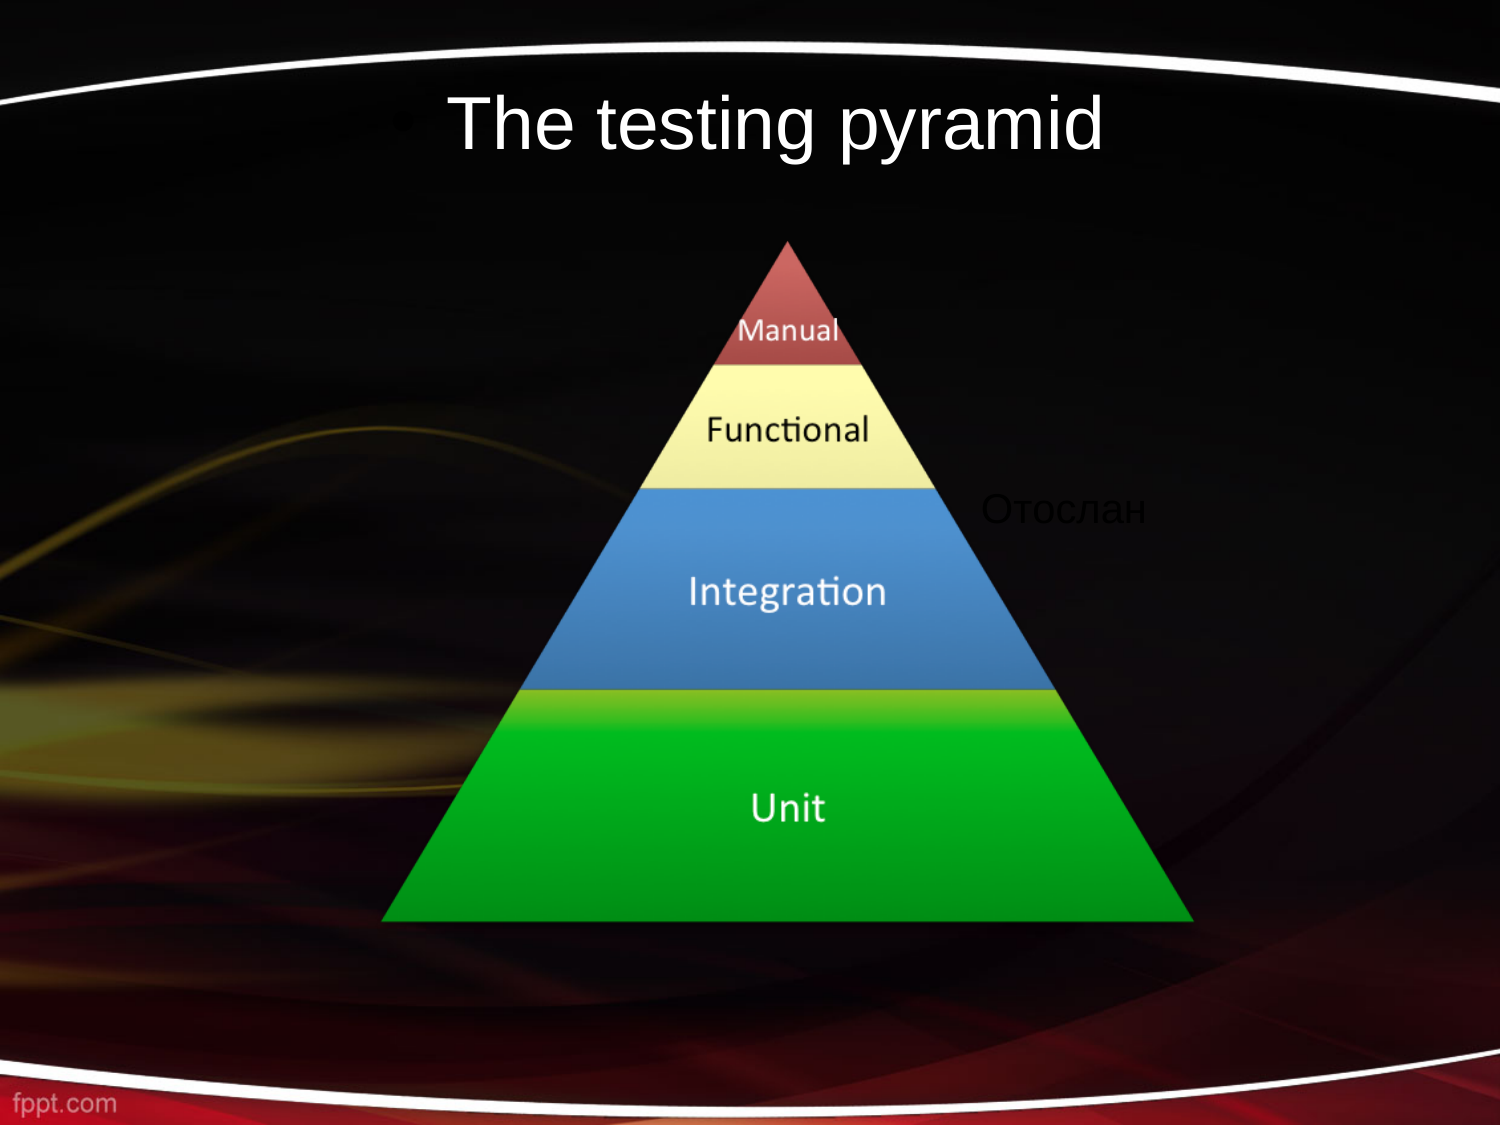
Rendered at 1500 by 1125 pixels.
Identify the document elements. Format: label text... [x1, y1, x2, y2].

picture [0, 0, 1500, 1125]
list The testing pyramid [90, 45, 1406, 196]
